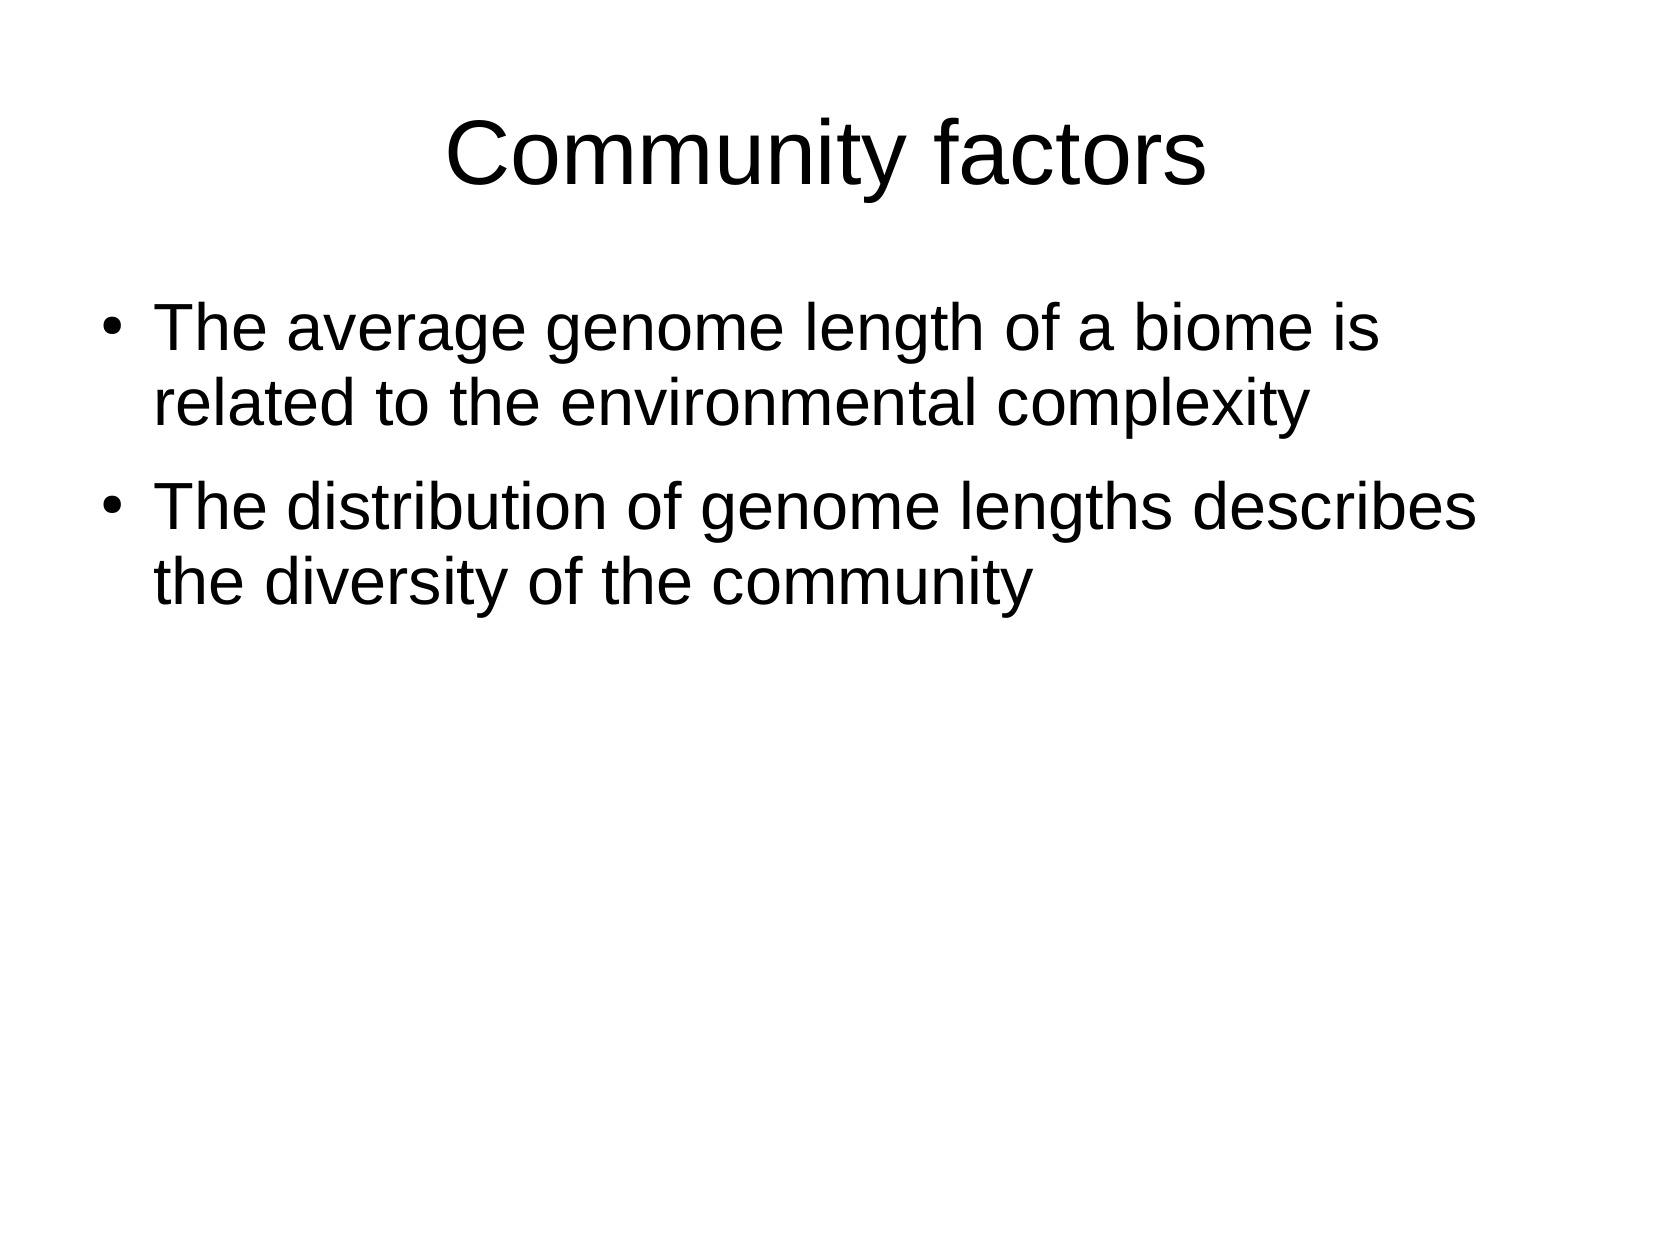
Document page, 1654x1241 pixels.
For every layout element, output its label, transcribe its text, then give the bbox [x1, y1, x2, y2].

title Community factors [82, 49, 1571, 257]
list The average genome length of a biome is related to the environmental complexity The distribution of genome lengths describes the diversity of the community [82, 290, 1571, 1109]
